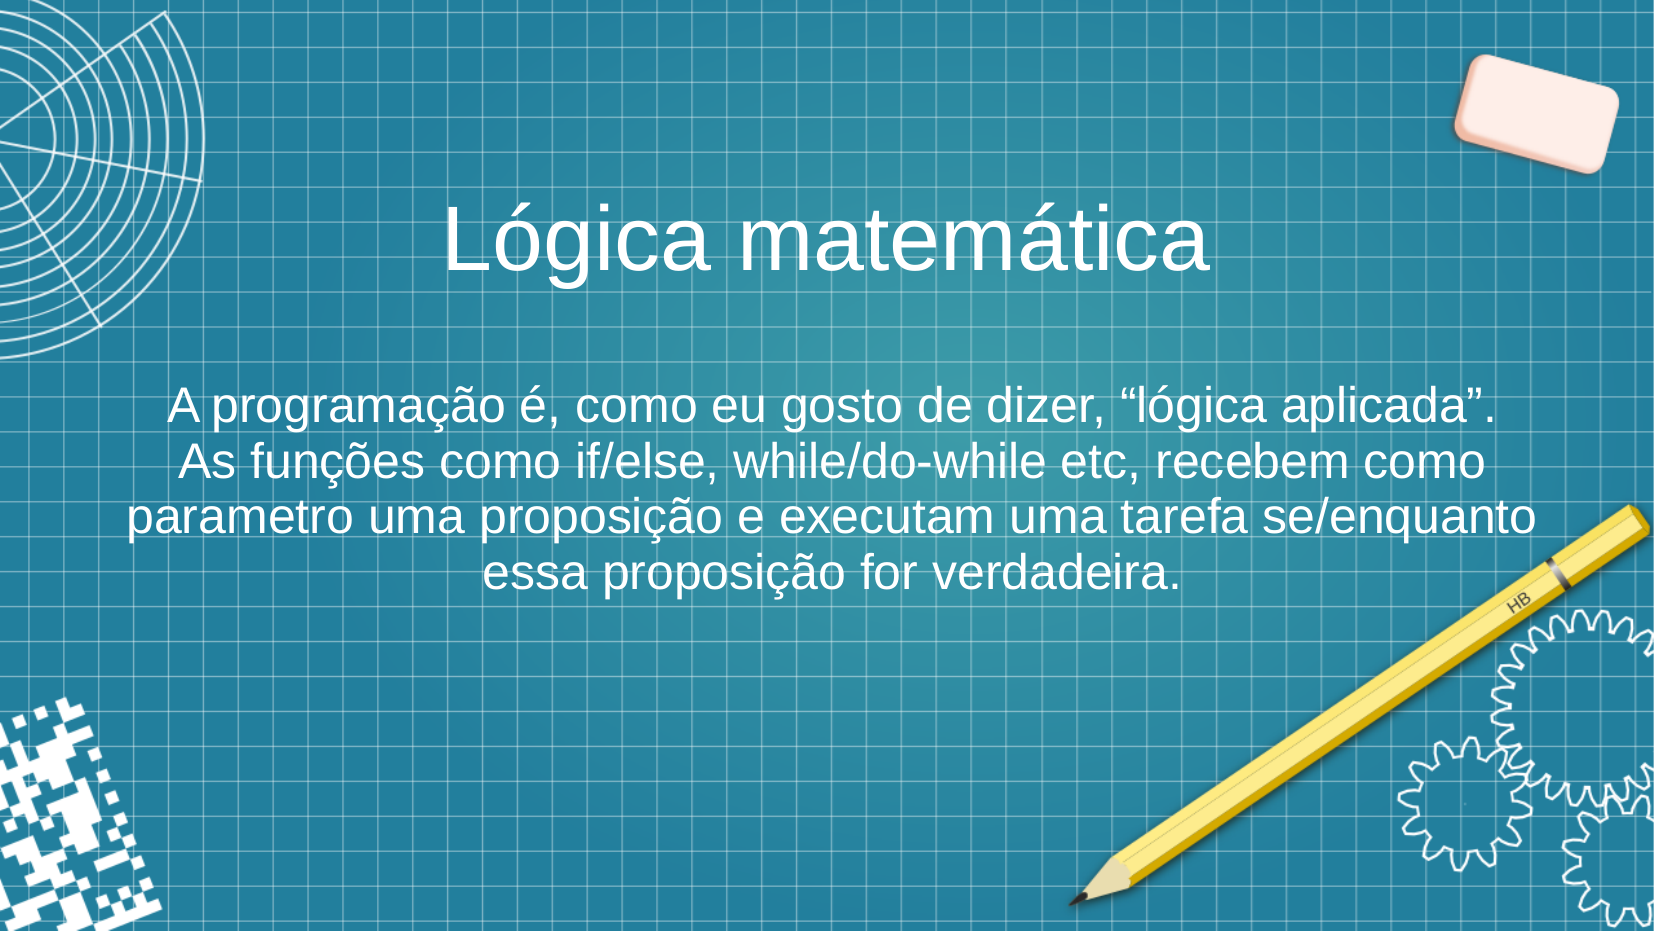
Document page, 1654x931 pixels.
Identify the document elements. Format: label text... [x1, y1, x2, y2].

subtitle A programação é, como eu gosto de dizer, “lógica aplicada”. As funções como if/else, while/do-while etc, recebem como parametro uma proposição e executam uma tarefa se/enquanto essa proposição for verdadeira. [88, 262, 1577, 715]
title Lógica matemática [82, 132, 1571, 346]
picture [0, 0, 1654, 931]
